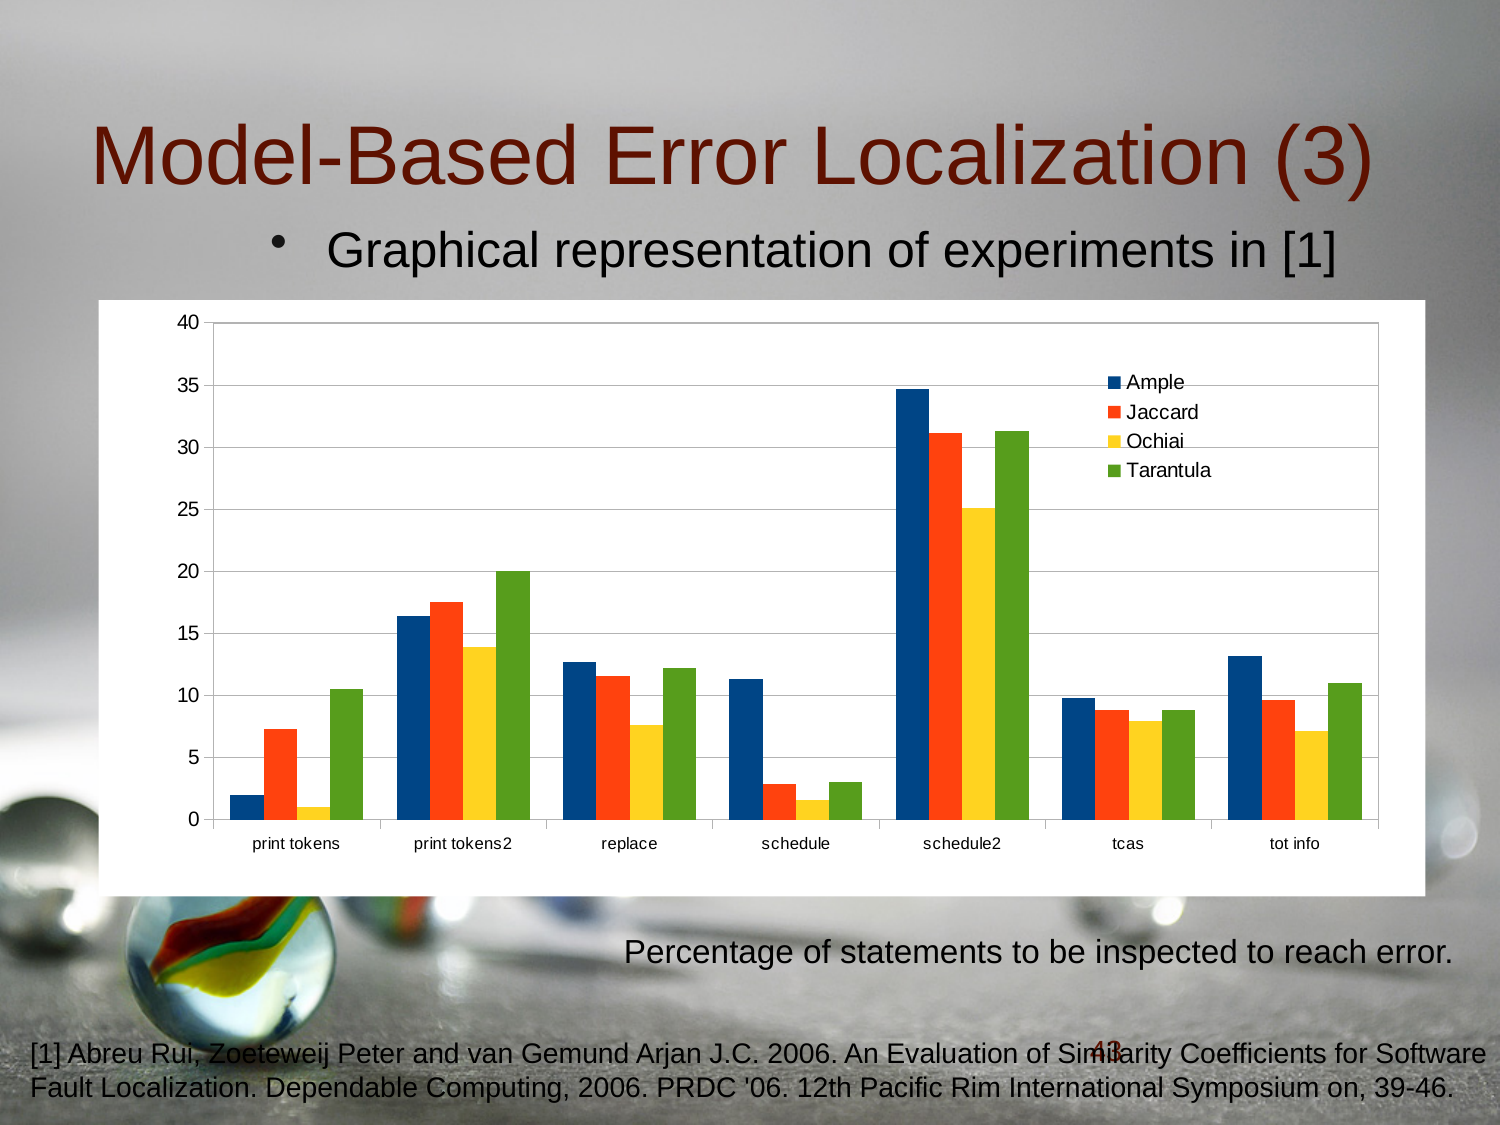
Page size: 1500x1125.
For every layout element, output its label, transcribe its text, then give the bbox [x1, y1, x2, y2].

picture [0, 0, 1500, 1125]
text_box [1] Abreu Rui, Zoeteweij Peter and van Gemund Arjan J.C. 2006. An Evaluation of Similarity Coefficients for Software Fault Localization. Dependable Computing, 2006. PRDC '06. 12th Pacific Rim International Symposium on, 39-46. [30, 1035, 1495, 1125]
text_box Percentage of statements to be inspected to reach error. [45, 930, 1456, 1020]
chart [98, 300, 1426, 897]
title Model-Based Error Localization (3) [75, 57, 1425, 245]
list Graphical representation of experiments in [1] [255, 210, 1425, 300]
